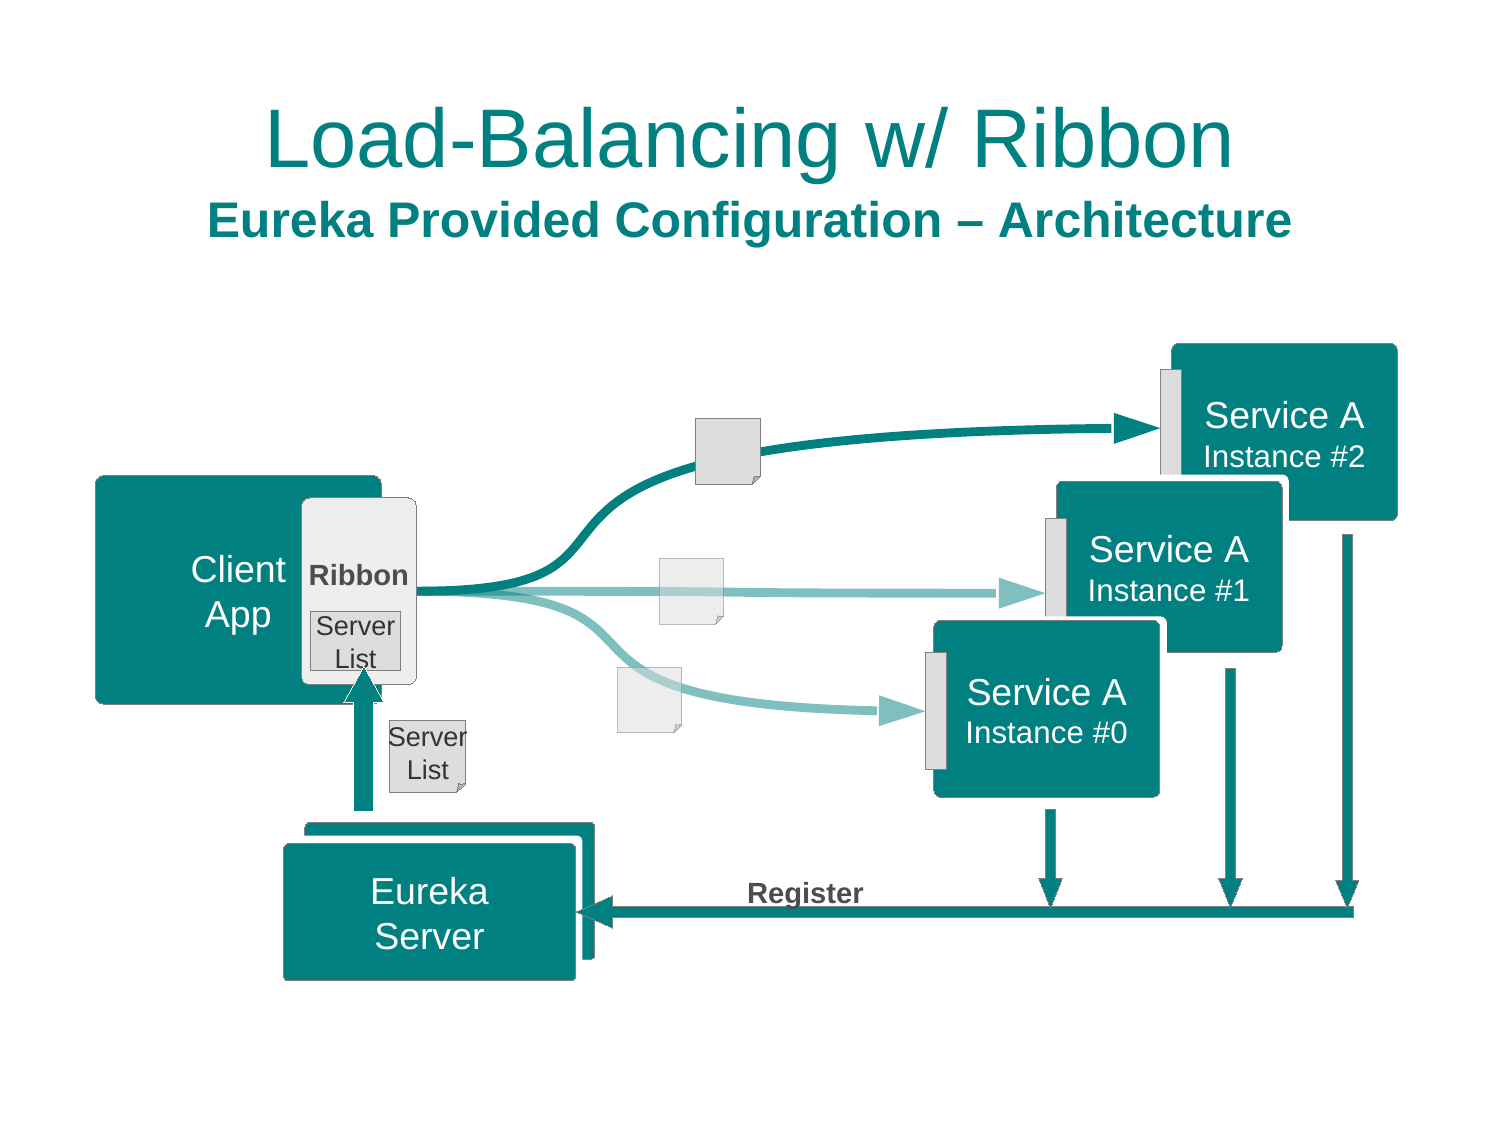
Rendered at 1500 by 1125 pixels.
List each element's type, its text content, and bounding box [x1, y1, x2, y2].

text_box Server List [310, 611, 401, 671]
text_box [695, 418, 761, 485]
text_box [294, 822, 728, 972]
text_box [883, 534, 1359, 918]
title Load-Balancing w/ Ribbon [75, 44, 1425, 180]
text_box [925, 652, 947, 770]
text_box Eureka Server [283, 843, 576, 981]
text_box [659, 558, 724, 625]
text_box [1062, 369, 1289, 646]
text_box [941, 518, 1167, 794]
text_box Server List [389, 720, 466, 793]
text_box Eureka Provided Configuration – Architecture [0, 180, 1500, 255]
text_box [343, 666, 385, 812]
text_box Service A Instance #2 [1171, 343, 1398, 521]
text_box Service A Instance #0 [933, 620, 1160, 798]
text_box Ribbon [301, 497, 417, 685]
text_box [617, 667, 682, 733]
text_box Service A Instance #1 [1056, 481, 1283, 653]
text_box Client App [95, 475, 382, 705]
text_box Register [728, 867, 883, 918]
